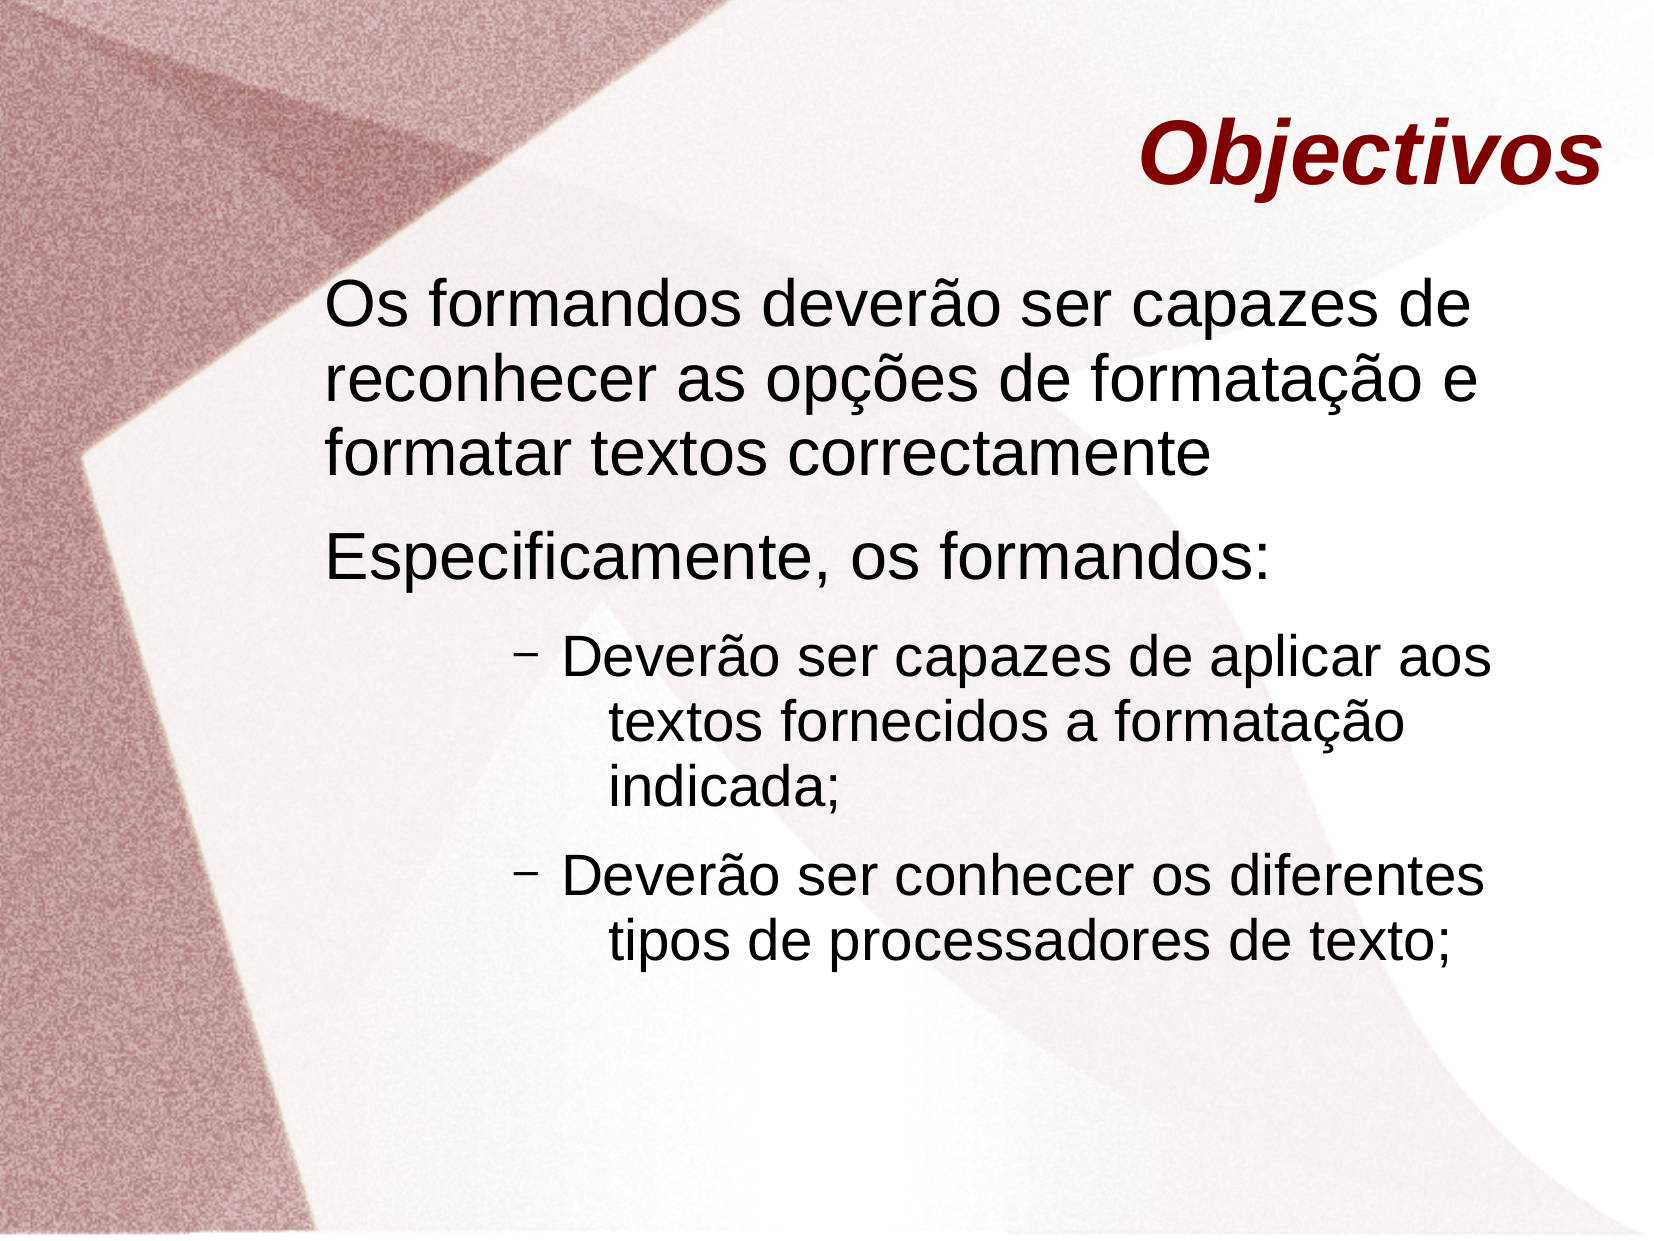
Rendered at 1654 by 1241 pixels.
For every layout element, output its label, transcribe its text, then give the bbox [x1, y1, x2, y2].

list Os formandos deverão ser capazes de reconhecer as opções de formatação e formatar textos correctamente Especificamente, os formandos: Deverão ser capazes de aplicar aos textos fornecidos a formatação indicada; Deverão ser conhecer os diferentes tipos de processadores de texto; [324, 265, 1601, 972]
picture [0, 0, 1654, 1241]
title Objectivos [596, 56, 1607, 250]
